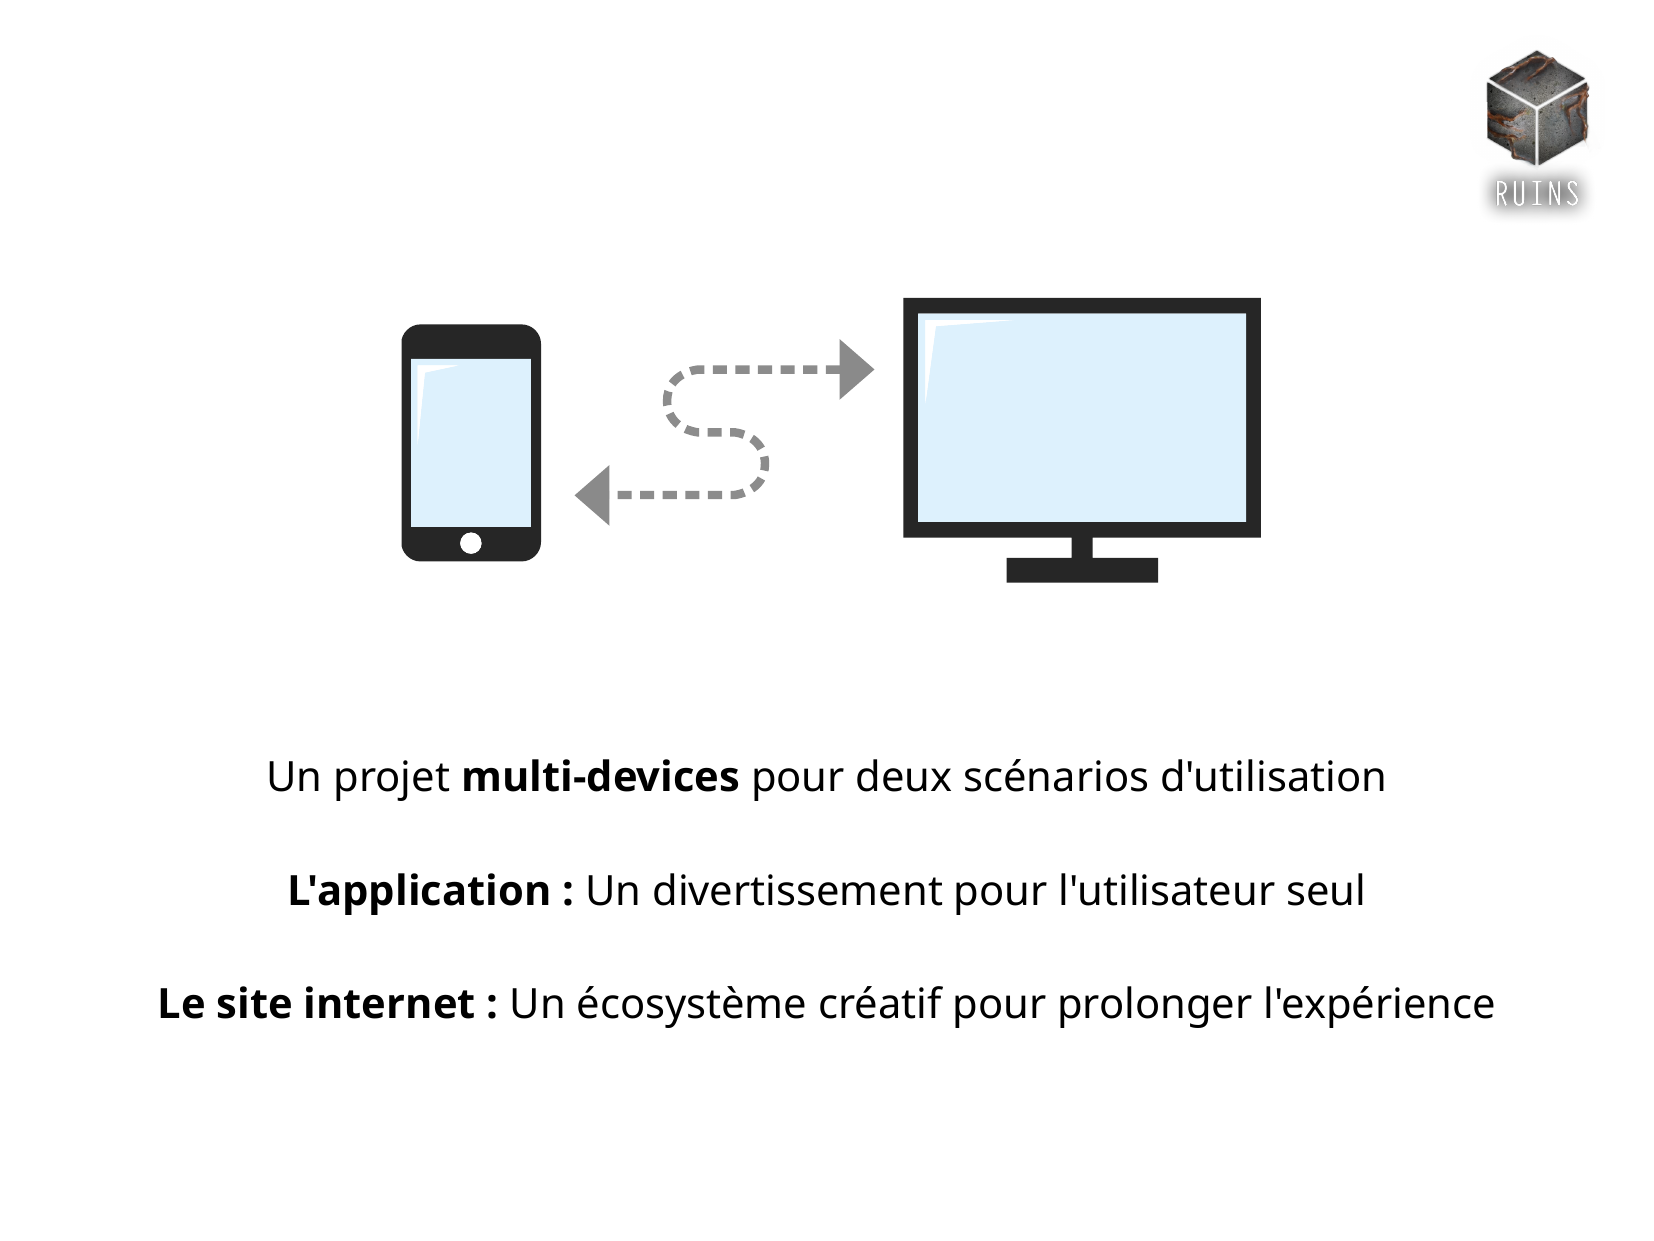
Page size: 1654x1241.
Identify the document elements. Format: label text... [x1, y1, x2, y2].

title Un projet multi-devices pour deux scénarios d'utilisation L'application : Un divertissement pour l'utilisateur seul Le site internet : Un écosystème créatif pour prolonger l'expérience [82, 708, 1572, 1069]
picture [401, 324, 542, 562]
picture [568, 215, 1288, 609]
picture [1429, 29, 1648, 249]
